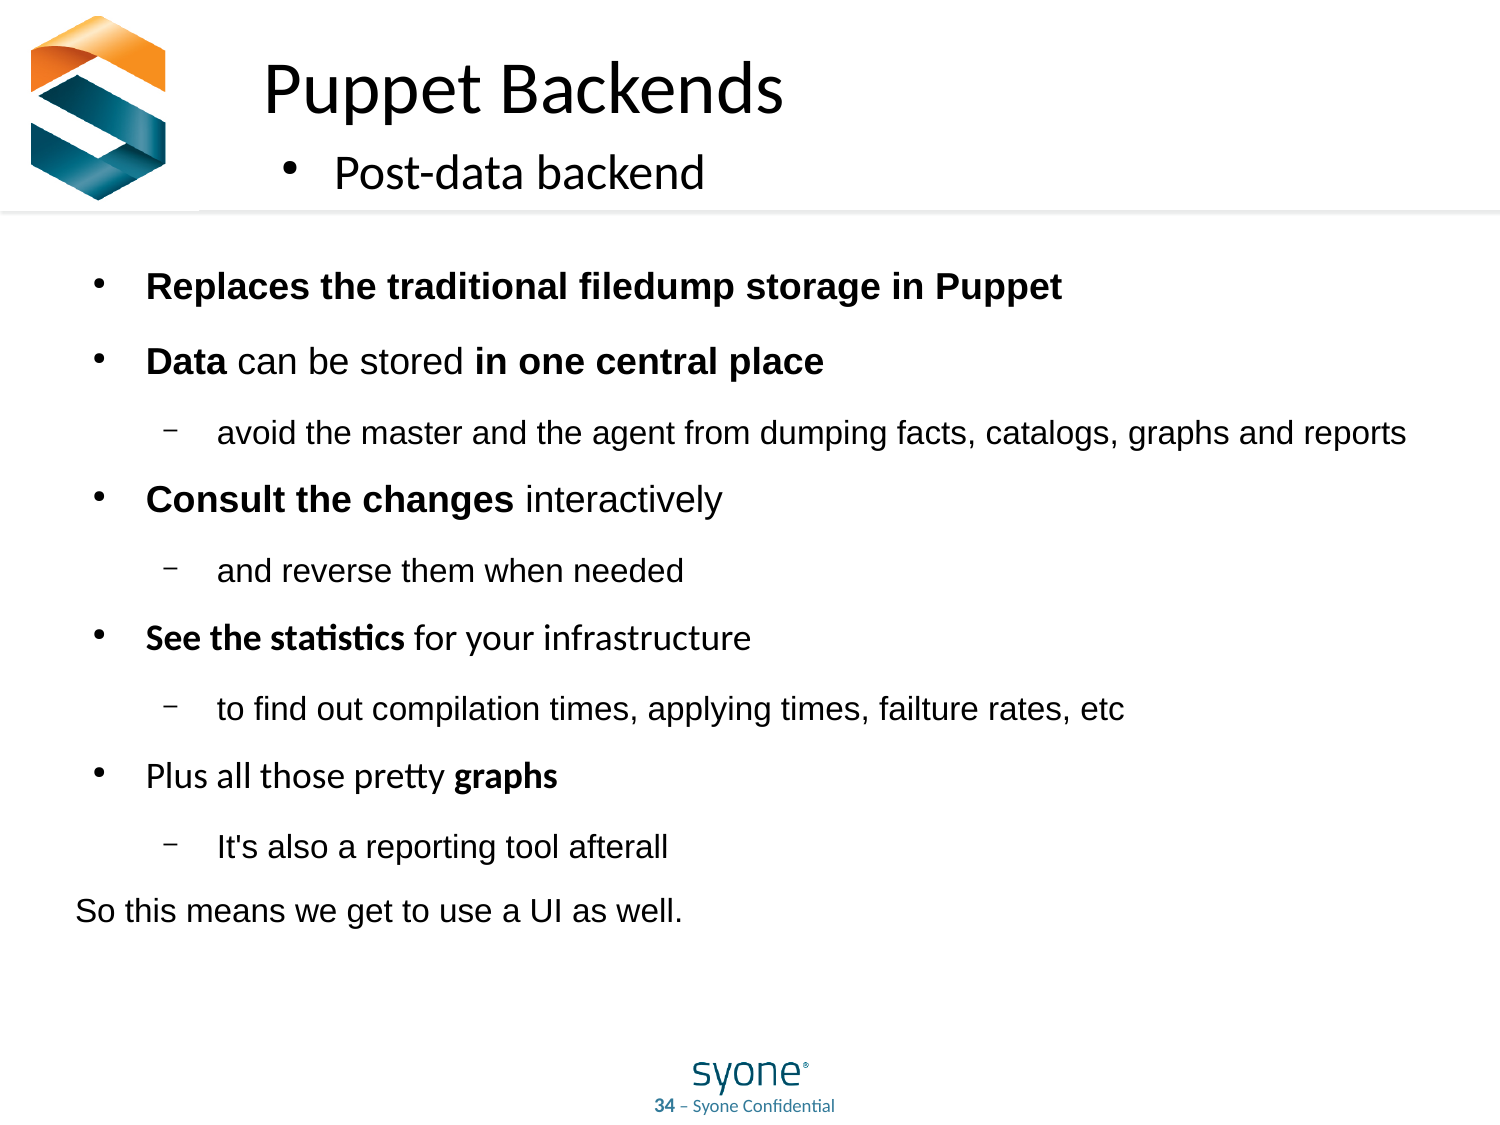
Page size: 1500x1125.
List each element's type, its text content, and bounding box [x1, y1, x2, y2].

picture [0, 0, 1500, 219]
list Post-data backend [248, 139, 1355, 207]
title Puppet Backends [248, 37, 1355, 129]
list Replaces the traditional filedump storage in Puppet Data can be stored in one central place avoid the master and the agent from dumping facts, catalogs, graphs and reports Consult the changes interactively and reverse them when needed See the statistics for your infrastructure to find out compilation times, applying times, failture rates, etc Plus all those pretty graphs It's also a reporting tool afterall So this means we get to use a UI as well. [75, 262, 1426, 1005]
picture [687, 1056, 813, 1098]
